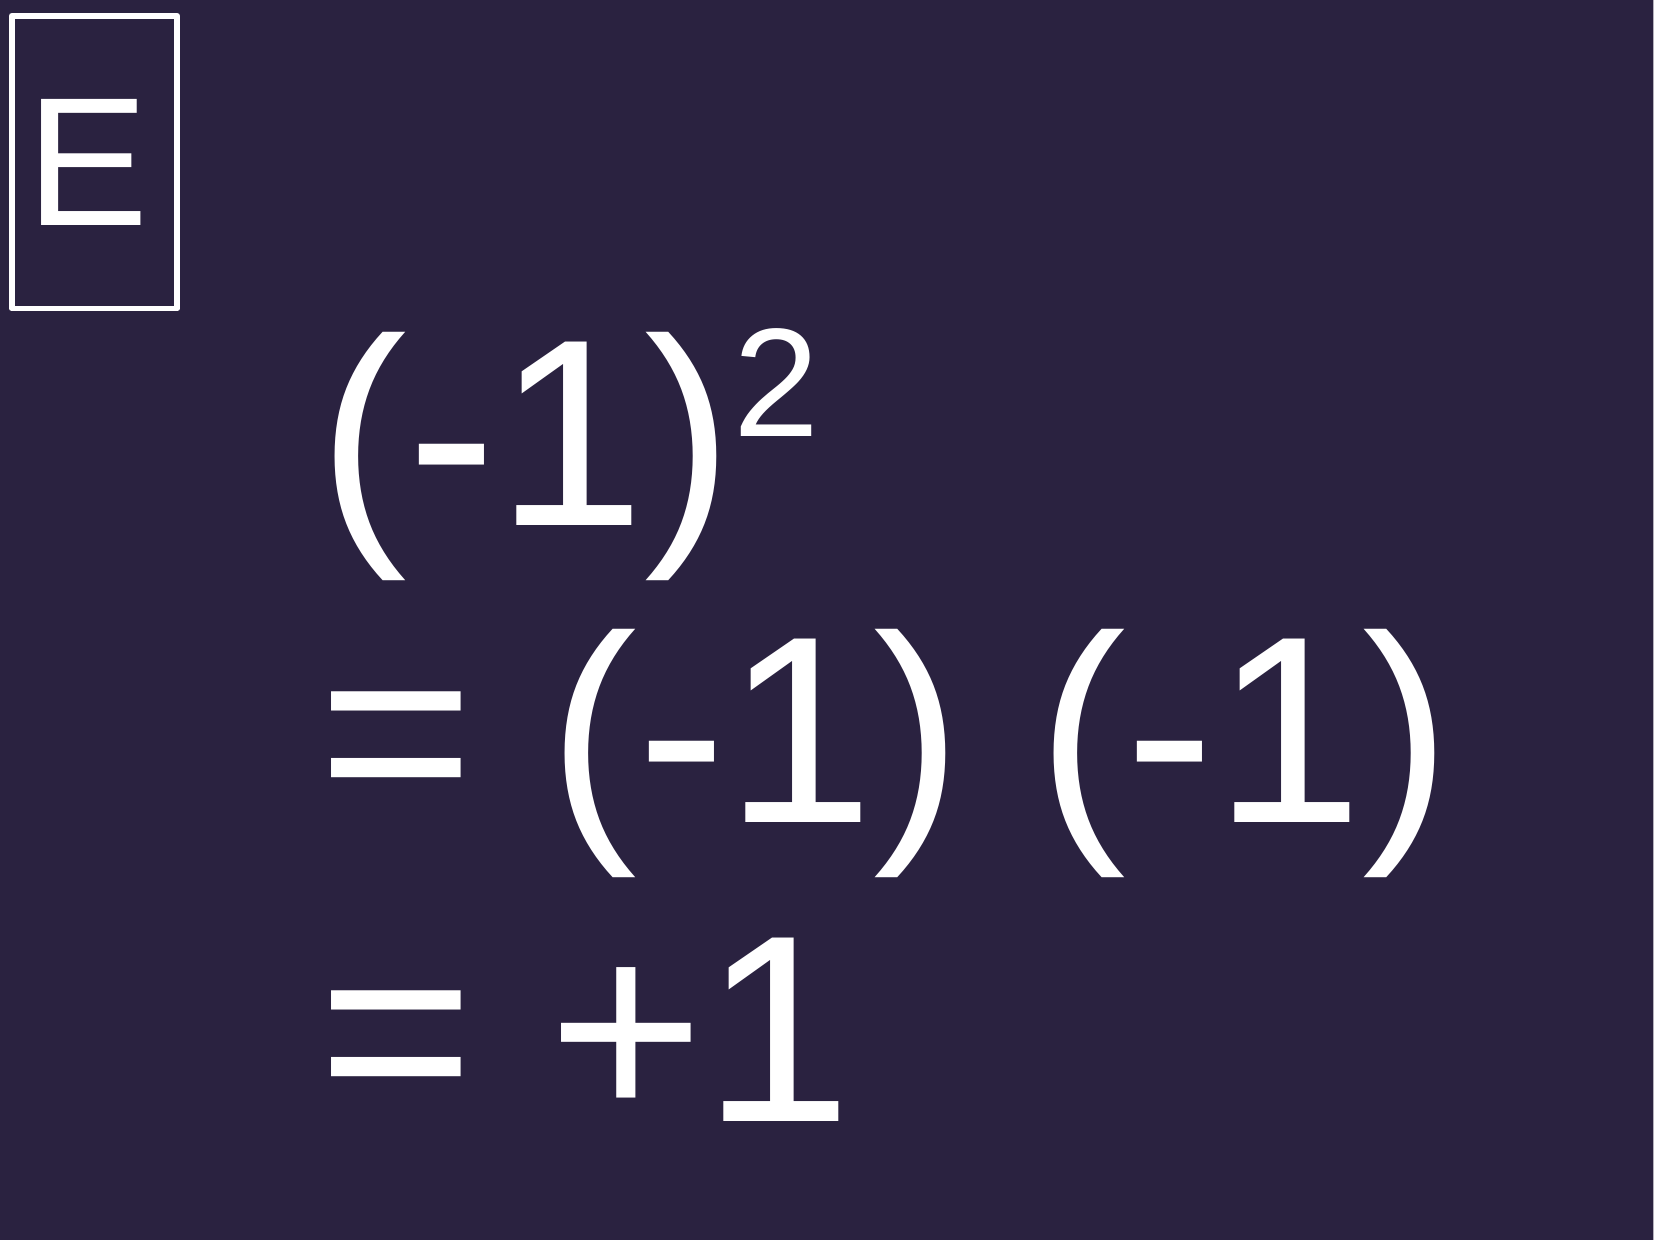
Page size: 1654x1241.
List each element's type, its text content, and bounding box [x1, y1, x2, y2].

text_box E [11, 15, 178, 309]
title (-1)2 = (-1) (-1) = +1 [318, 283, 1654, 1178]
